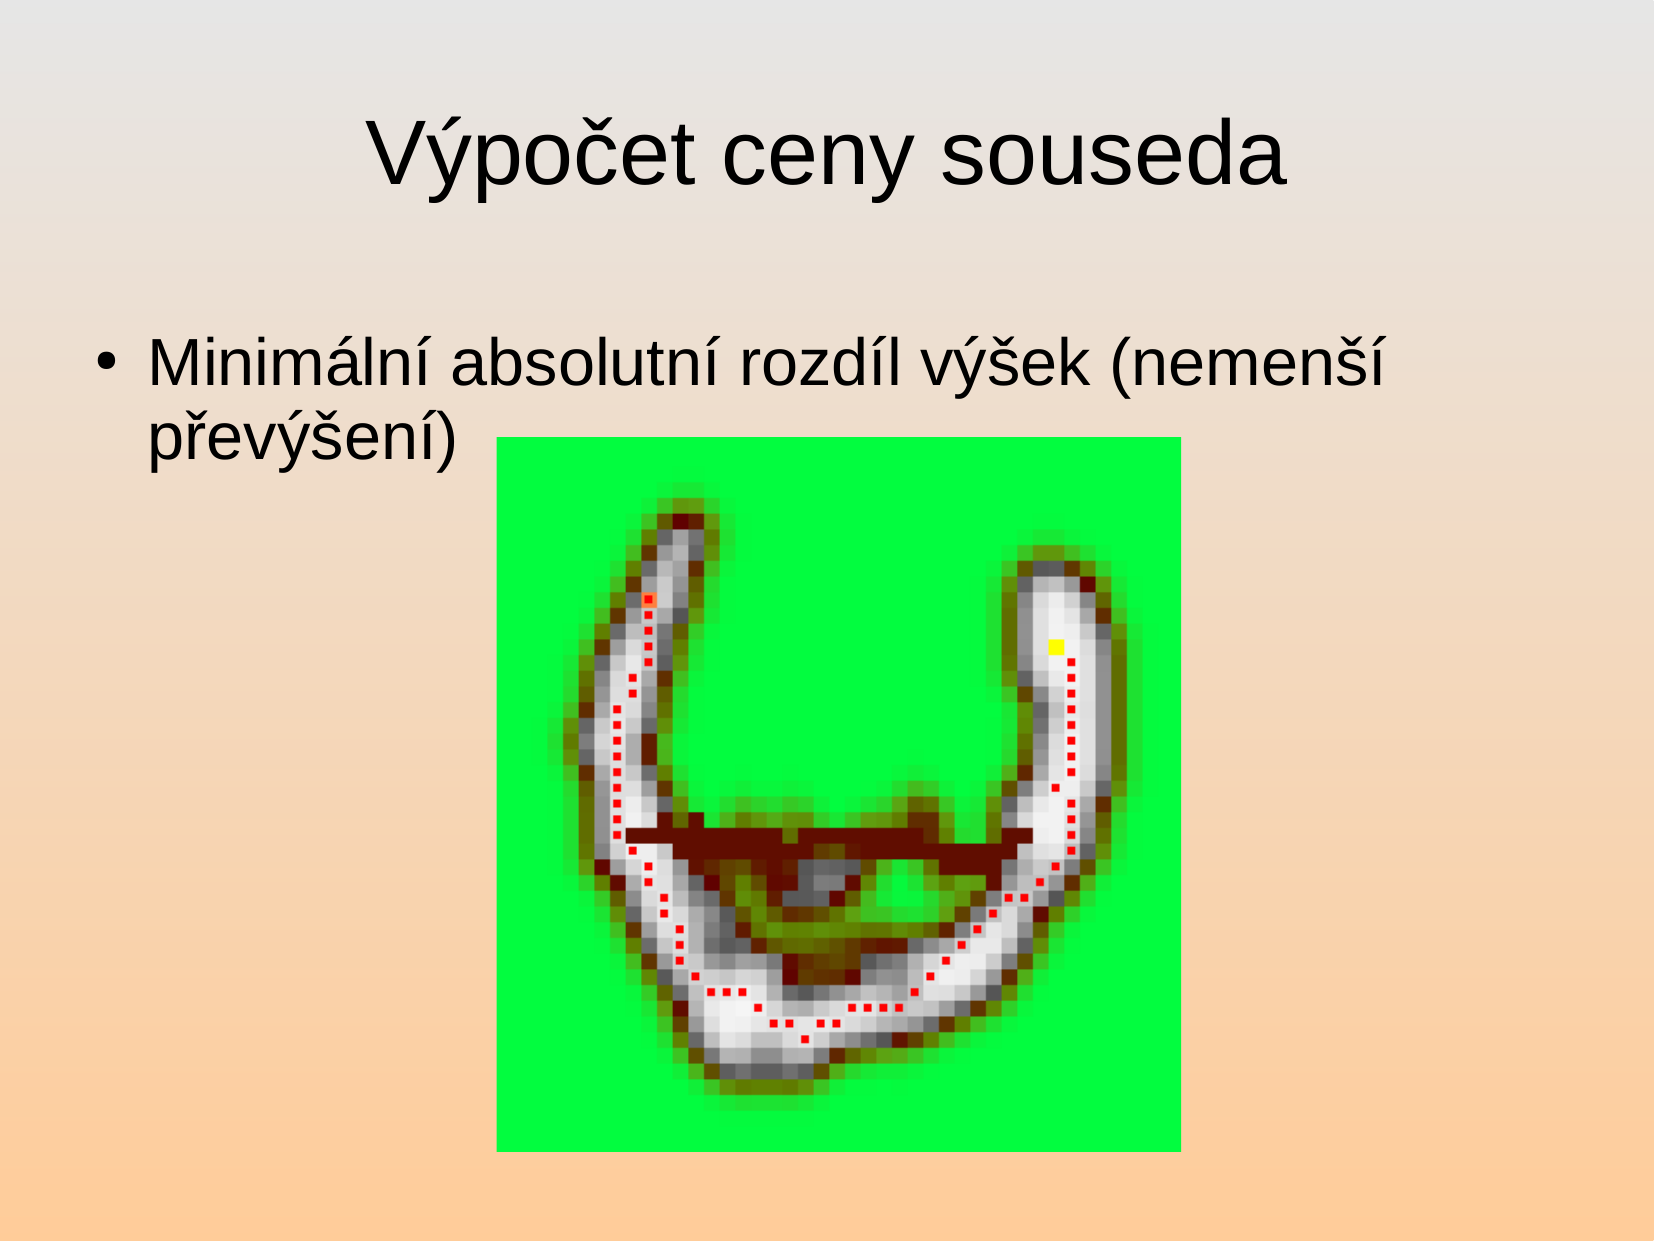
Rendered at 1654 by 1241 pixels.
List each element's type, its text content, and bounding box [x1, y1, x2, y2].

list Minimální absolutní rozdíl výšek (nemenší převýšení) [76, 324, 1565, 1129]
title Výpočet ceny souseda [82, 56, 1571, 250]
picture [496, 437, 1182, 1152]
